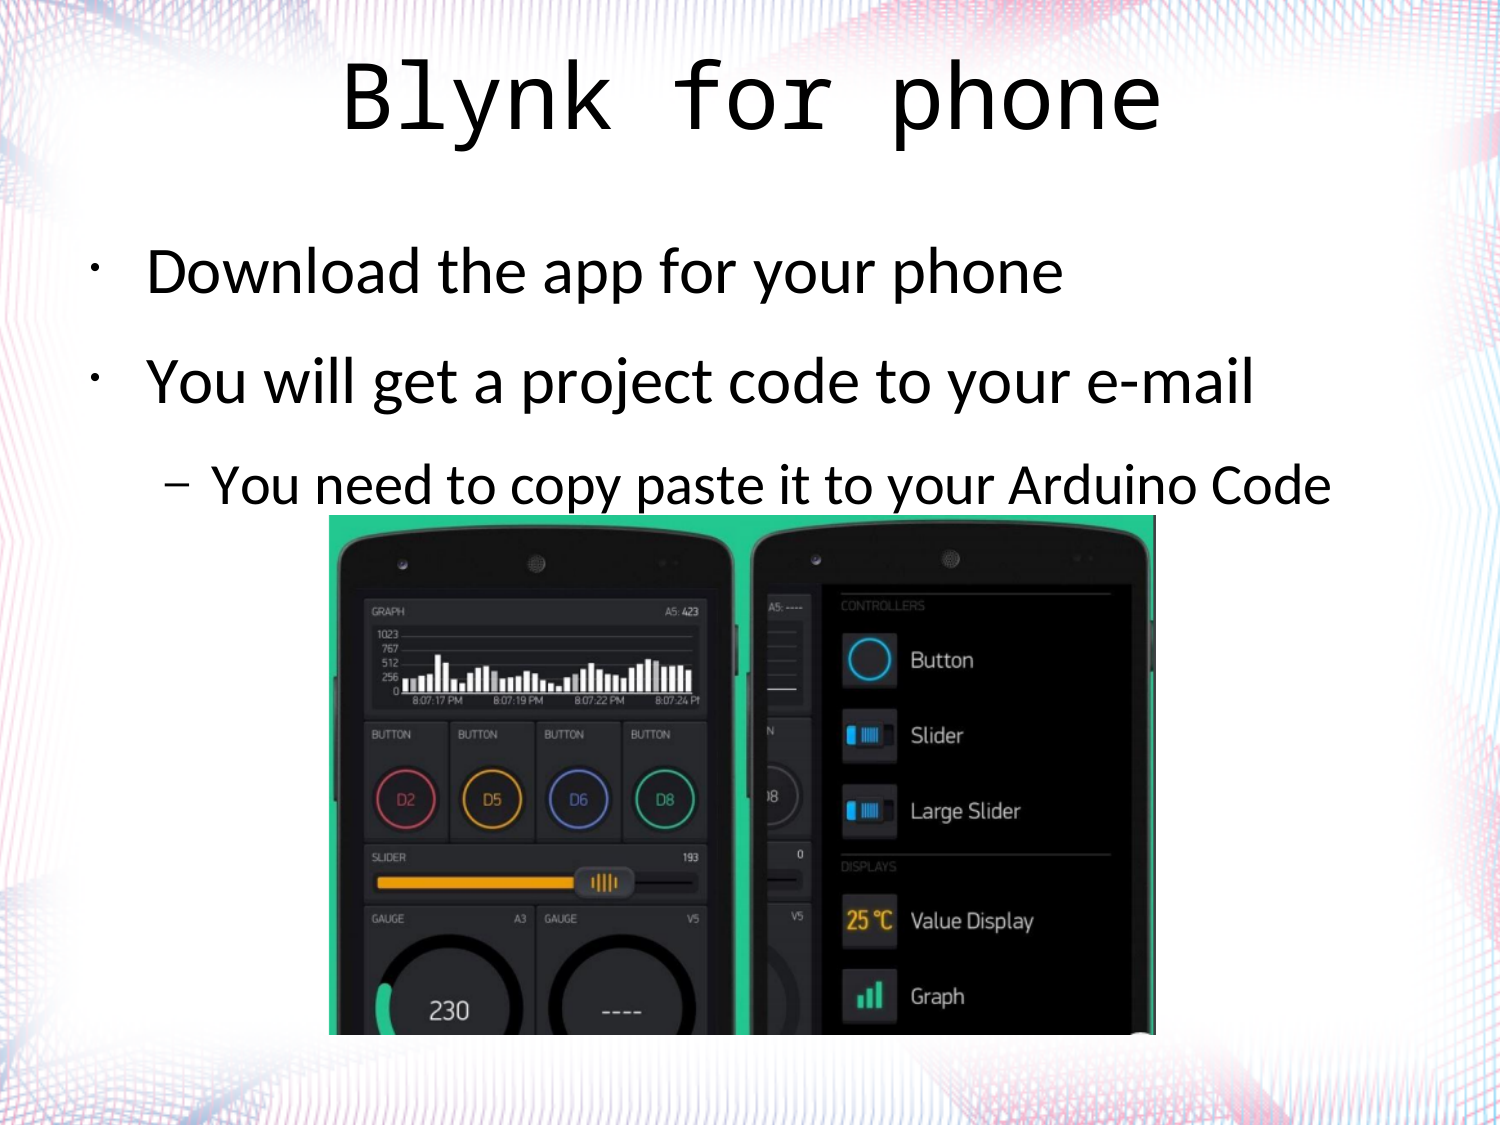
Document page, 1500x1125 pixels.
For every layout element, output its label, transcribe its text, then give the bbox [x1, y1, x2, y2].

picture [1249, 492, 1265, 500]
picture [1280, 492, 1295, 500]
picture [644, 492, 658, 501]
picture [0, 0, 1500, 1125]
picture [850, 492, 866, 500]
picture [1102, 492, 1115, 500]
title Blynk for phone [76, 30, 1427, 219]
picture [410, 492, 425, 500]
picture [279, 492, 292, 500]
list Download the app for your phone You will get a project code to your e-mail You need to copy paste it to your Arduino Code [75, 219, 1500, 492]
picture [953, 492, 966, 500]
picture [574, 492, 588, 501]
picture [672, 492, 684, 501]
picture [1069, 492, 1084, 500]
picture [247, 492, 263, 500]
picture [1174, 492, 1190, 500]
picture [541, 492, 557, 500]
picture [473, 492, 489, 500]
picture [921, 492, 937, 500]
